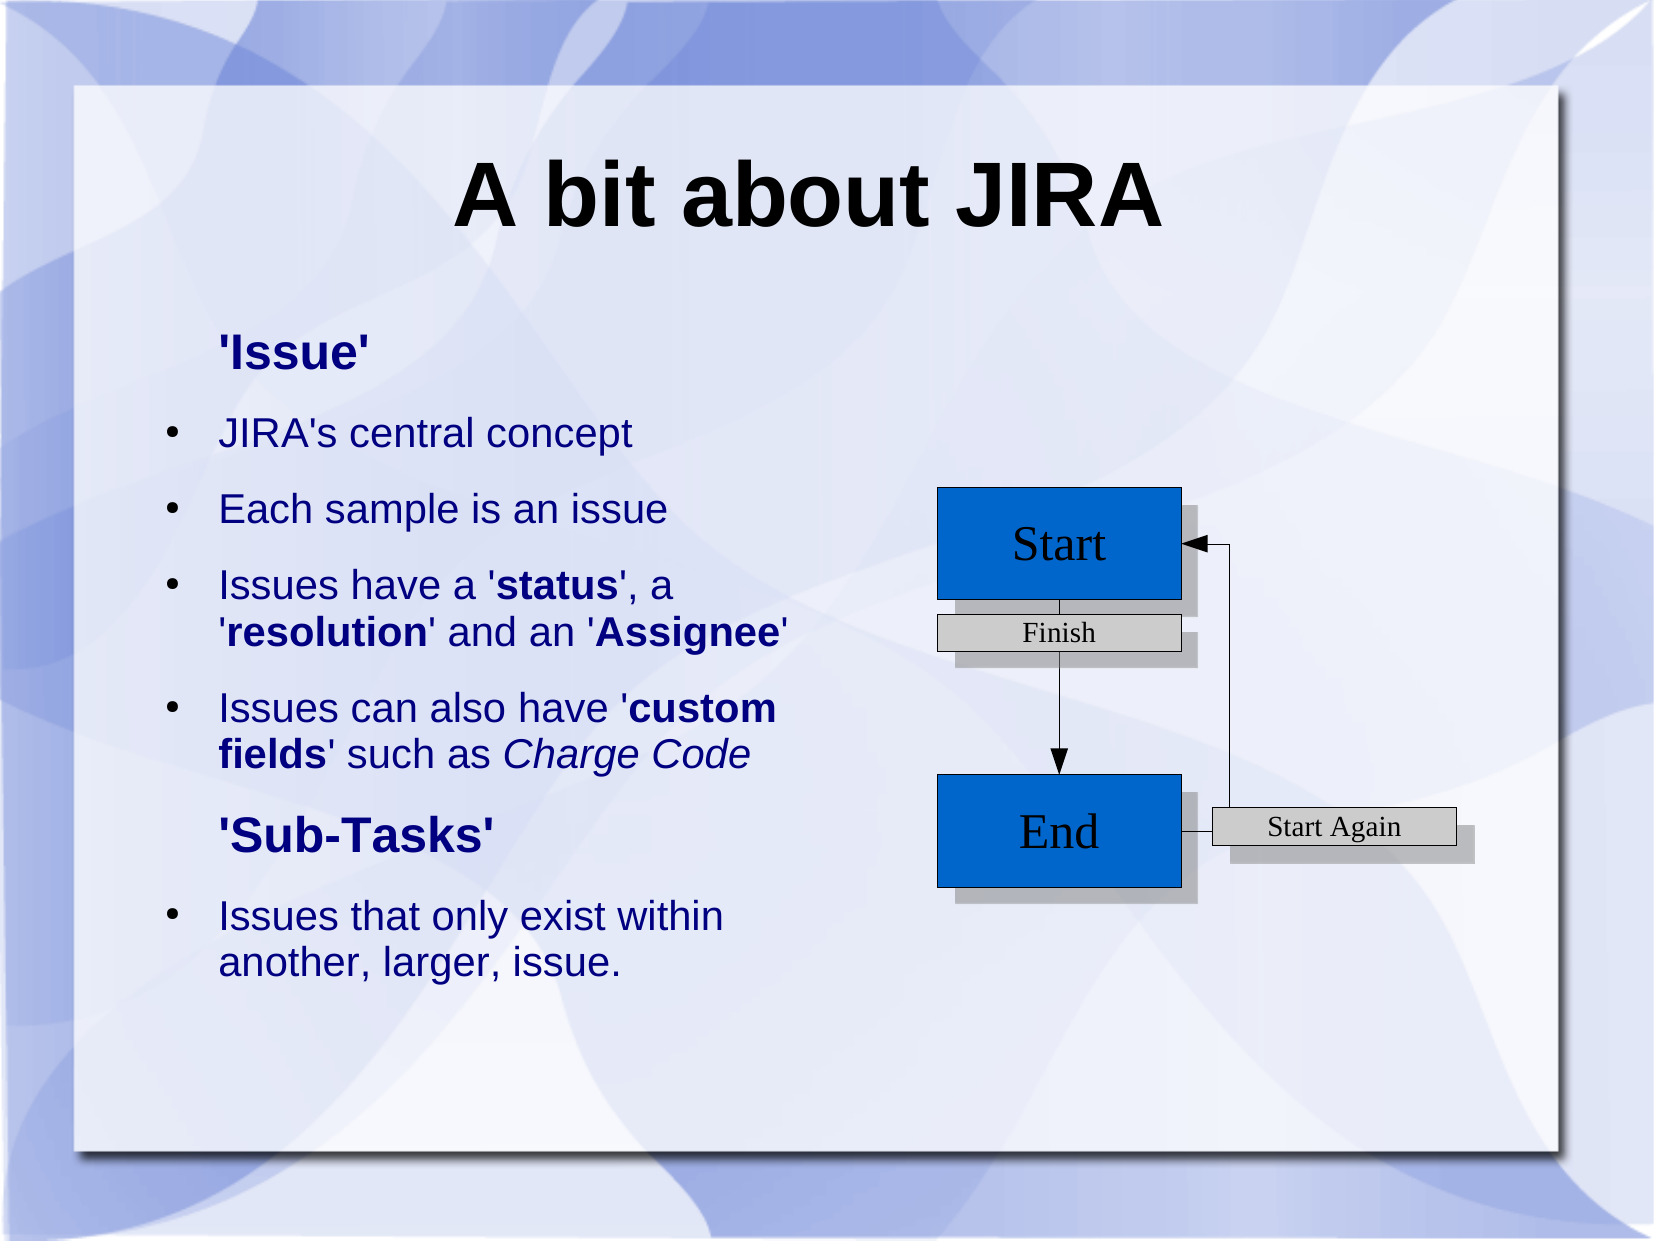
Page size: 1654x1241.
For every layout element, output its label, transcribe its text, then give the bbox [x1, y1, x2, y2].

picture [0, 0, 1654, 1241]
text_box Start [937, 487, 1182, 600]
text_box End [937, 774, 1182, 888]
text_box Finish [937, 614, 1182, 652]
list 'Issue' JIRA's central concept Each sample is an issue Issues have a 'status', a 'resolution' and an 'Assignee' Issues can also have 'custom fields' such as Charge Code 'Sub-Tasks' Issues that only exist within another, larger, issue. [147, 324, 811, 1063]
title A bit about JIRA [82, 90, 1536, 298]
text_box Start Again [1212, 807, 1457, 846]
